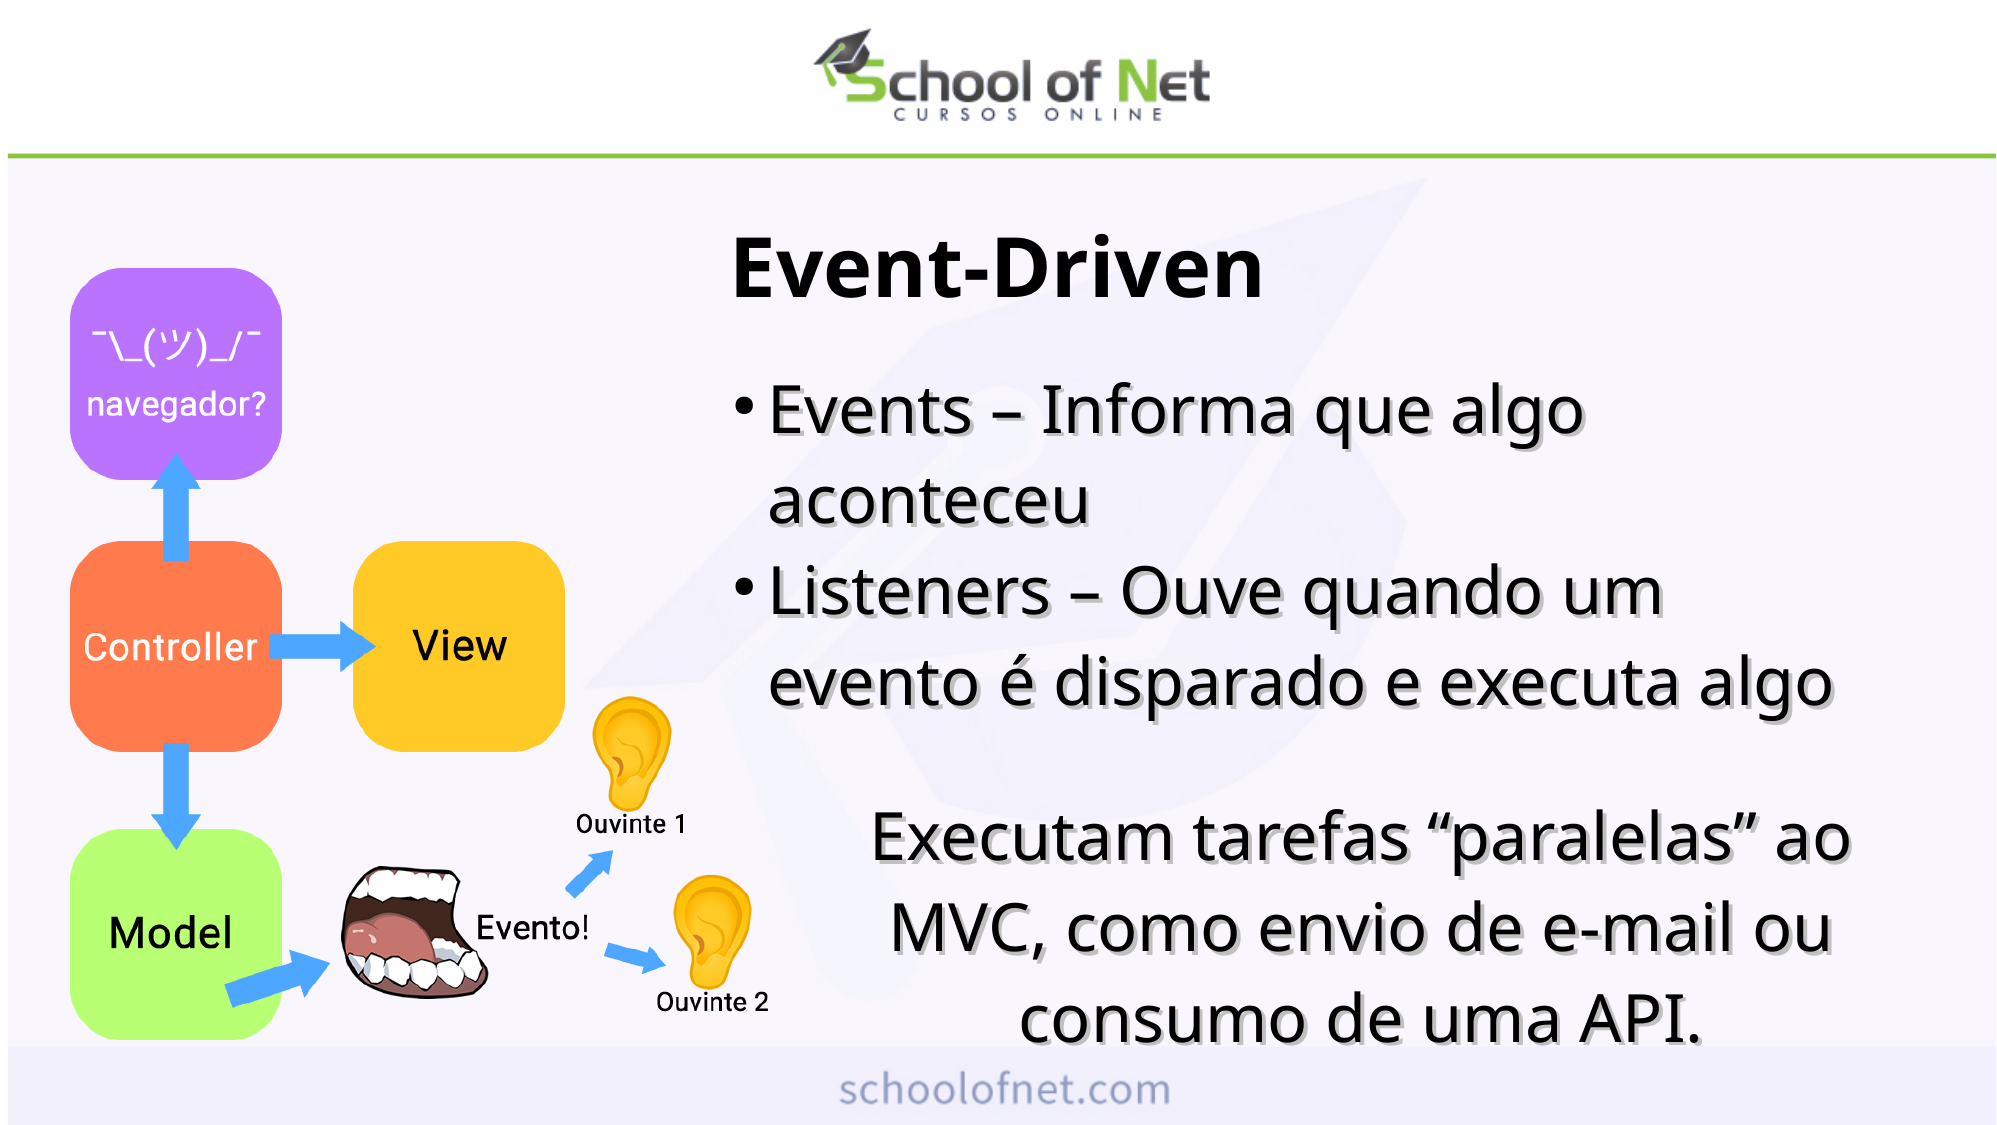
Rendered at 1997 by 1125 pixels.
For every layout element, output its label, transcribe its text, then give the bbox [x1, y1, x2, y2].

text_box Events – Informa que algo aconteceu Listeners – Ouve quando um evento é disparado e executa algo [732, 342, 1897, 745]
picture [7, 5, 1997, 1125]
text_box Executam tarefas “paralelas” ao MVC, como envio de e-mail ou consumo de uma API. [826, 803, 1897, 1048]
title Event-Driven [99, 171, 1897, 342]
